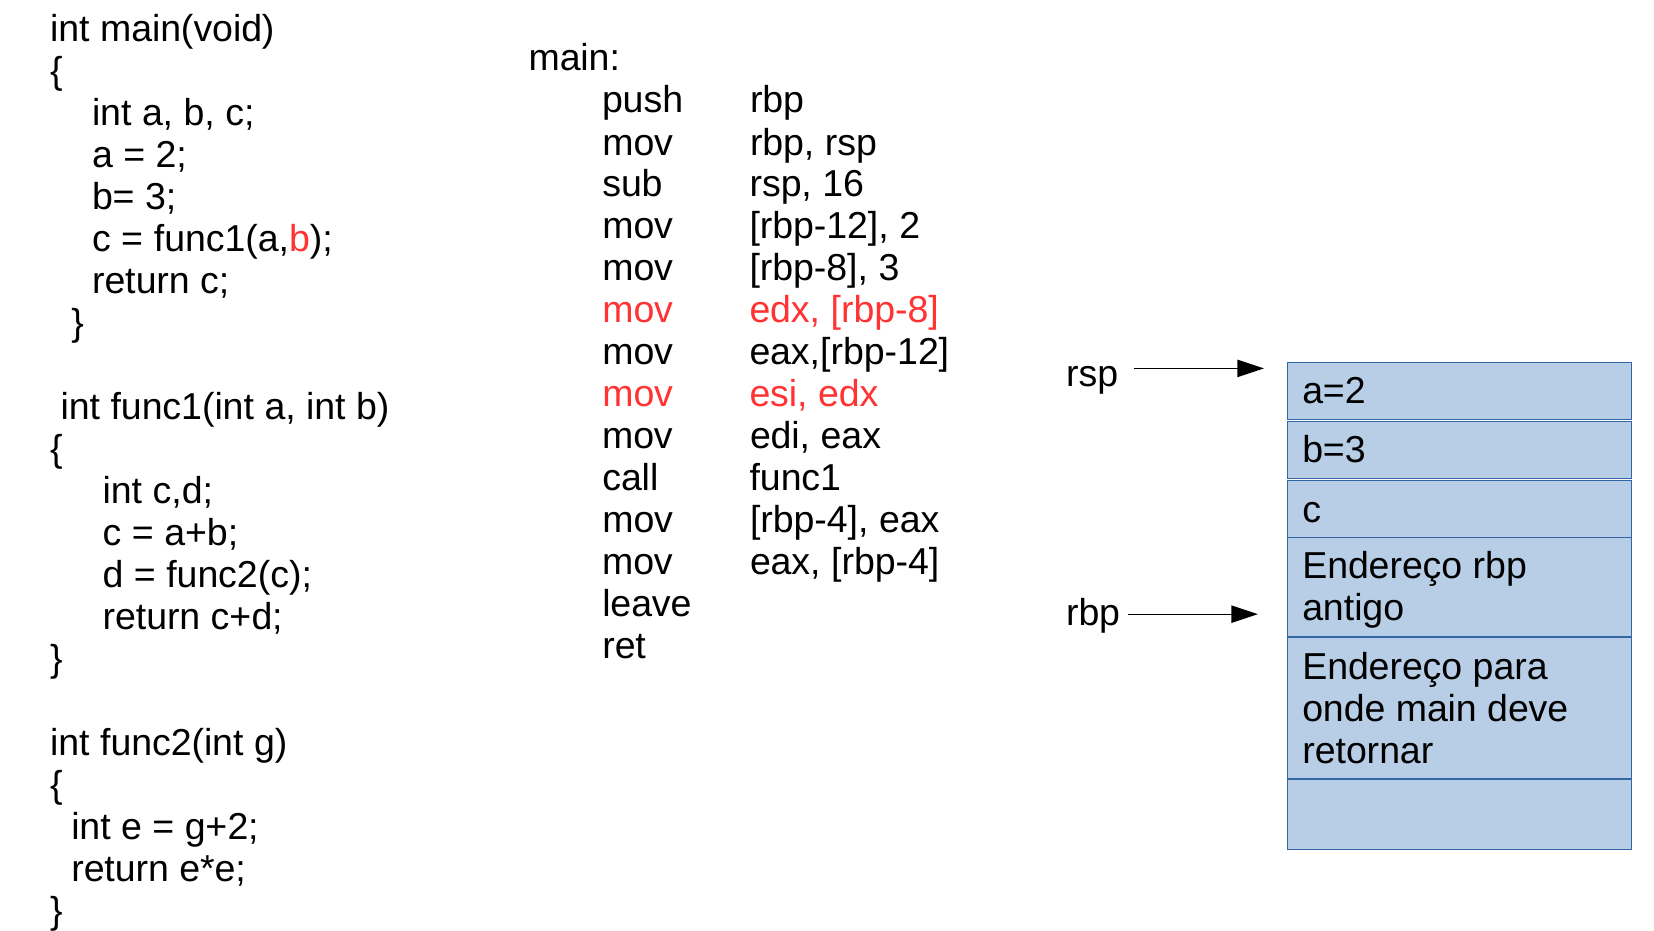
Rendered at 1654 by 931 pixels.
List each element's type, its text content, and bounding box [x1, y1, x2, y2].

text_box Endereço rbp antigo [1287, 538, 1632, 637]
text_box Endereço para onde main deve retornar [1287, 637, 1632, 779]
text_box c [1287, 480, 1632, 538]
text_box a=2 [1287, 362, 1632, 420]
text_box rsp [1051, 344, 1133, 402]
text_box rbp [1051, 583, 1135, 641]
text_box b=3 [1287, 421, 1632, 479]
text_box [1287, 779, 1632, 850]
text_box main: push rbp mov rbp, rsp sub rsp, 16 mov [rbp-12], 2 mov [rbp-8], 3 mov edx, [rbp-8] mov eax,[rbp-12] mov esi, edx mov edi, eax call func1 mov [rbp-4], eax mov eax, [rbp-4] leave ret [513, 29, 1052, 904]
text_box int main(void) { int a, b, c; a = 2; b= 3; c = func1(a,b); return c; } int func1(int a, int b) { int c,d; c = a+b; d = func2(c); return c+d; } int func2(int g) { int e = g+2; return e*e; } [35, 0, 449, 931]
